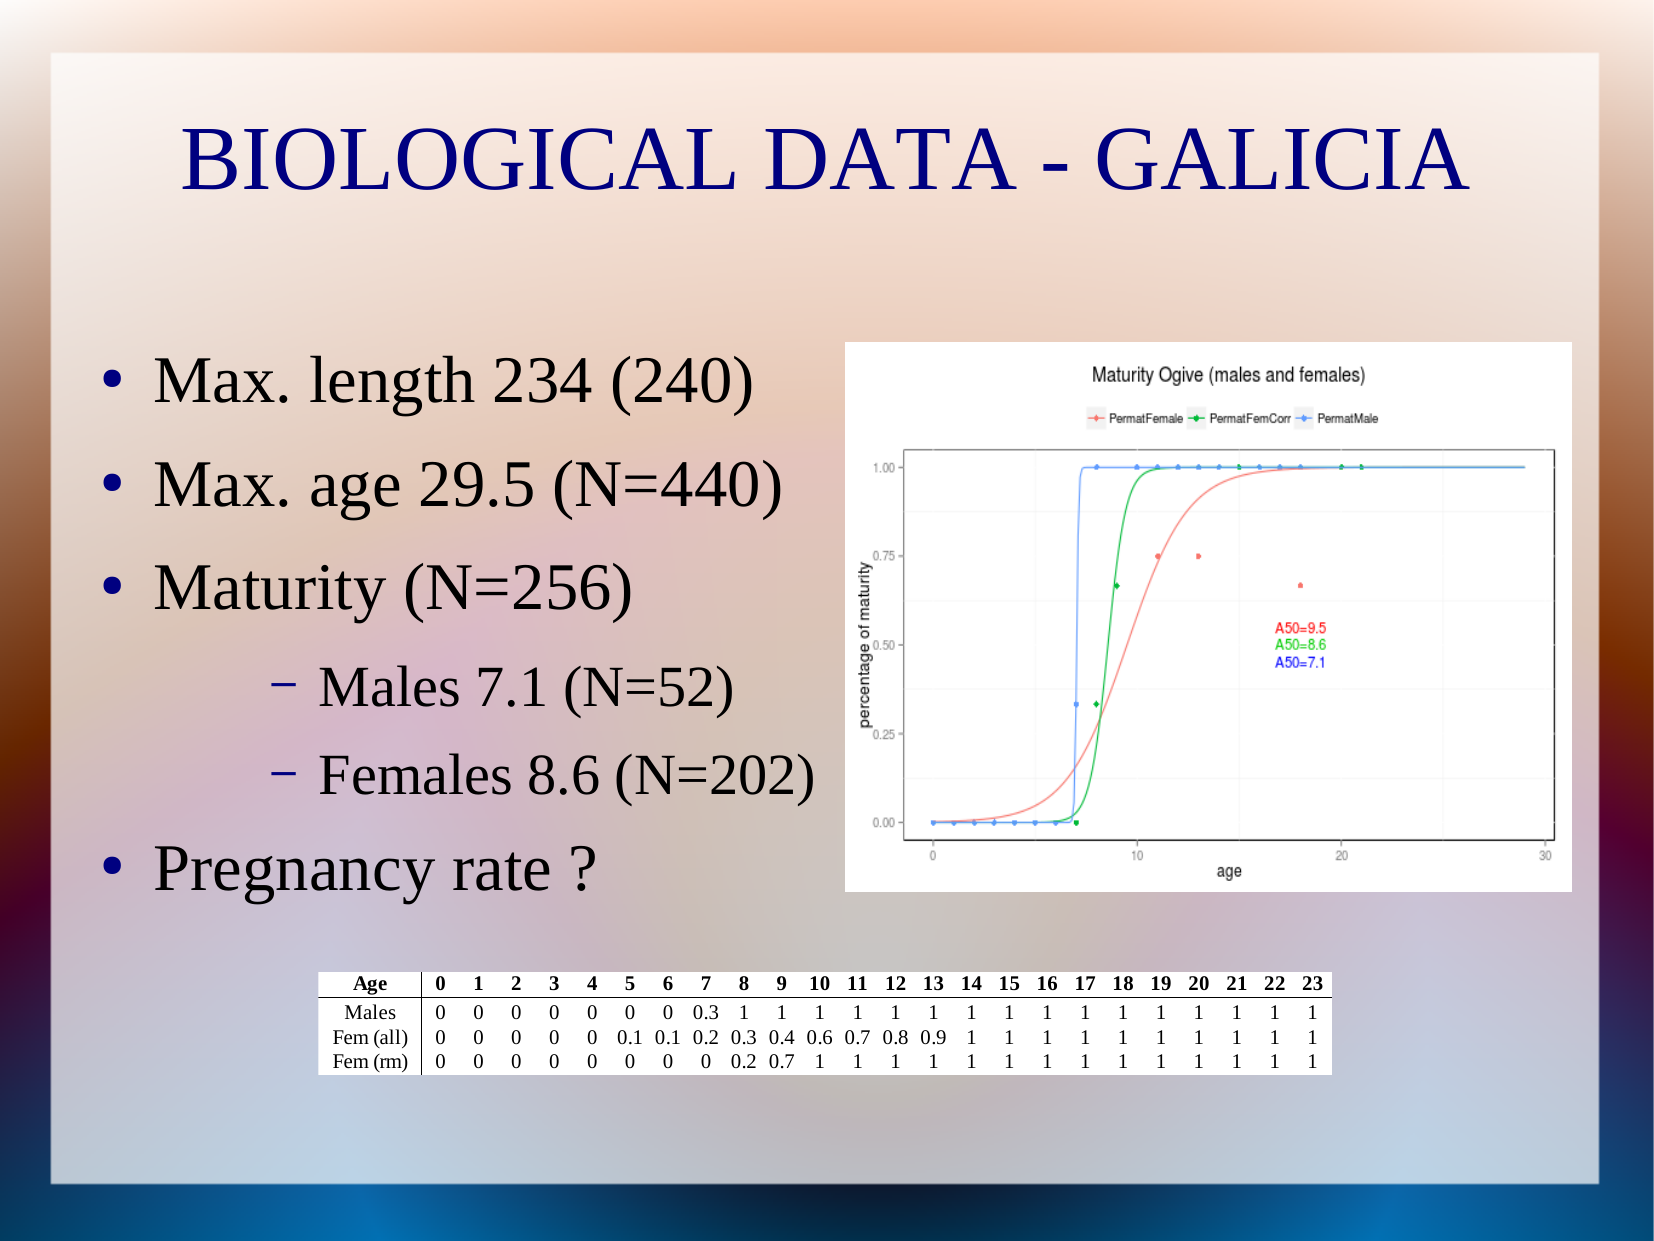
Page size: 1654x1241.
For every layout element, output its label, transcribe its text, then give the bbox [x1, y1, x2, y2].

chart [318, 972, 1335, 1078]
title BIOLOGICAL DATA - GALICIA [82, 55, 1571, 263]
picture [0, 0, 1654, 1241]
list Max. length 234 (240) Max. age 29.5 (N=440) Maturity (N=256) Males 7.1 (N=52) Females 8.6 (N=202) Pregnancy rate ? [82, 343, 846, 1063]
